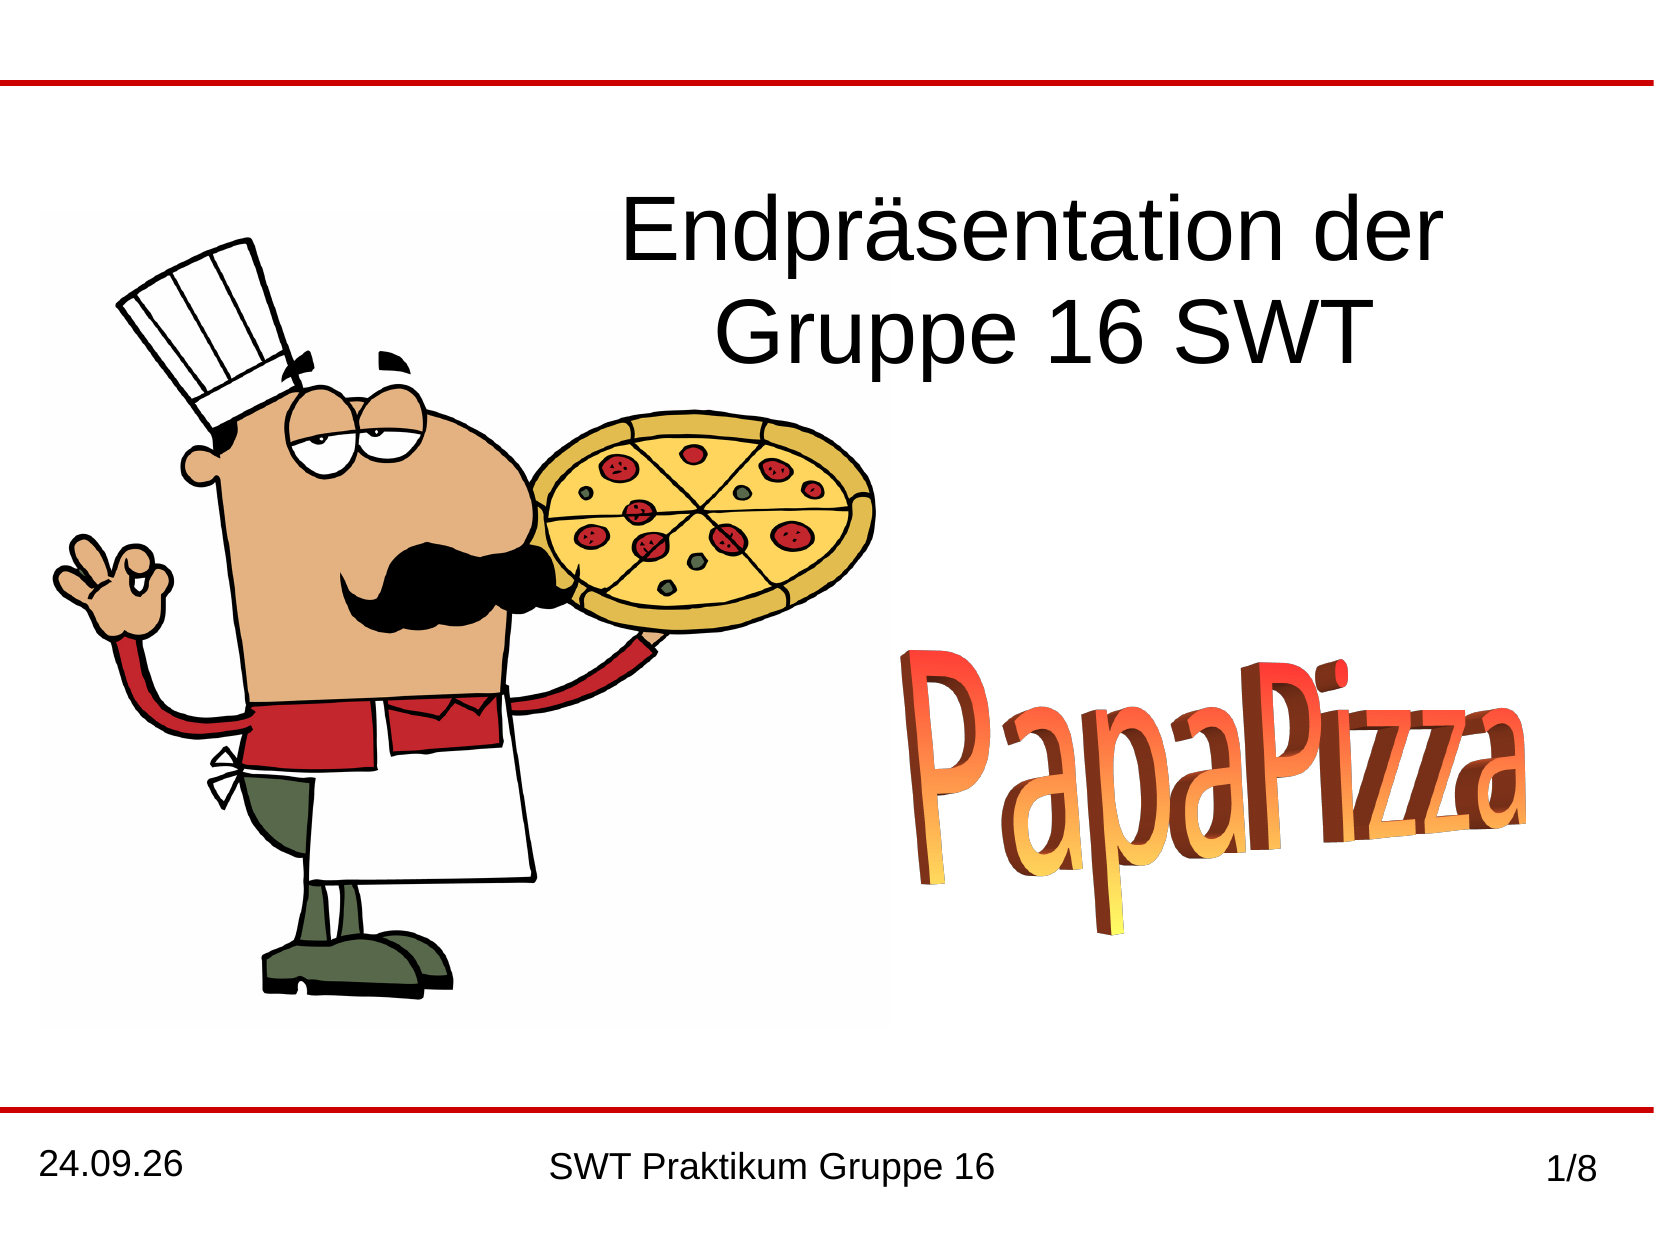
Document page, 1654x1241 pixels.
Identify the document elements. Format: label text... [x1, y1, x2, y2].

title Endpräsentation der Gruppe 16 SWT [301, 176, 1654, 384]
picture [41, 211, 891, 1028]
